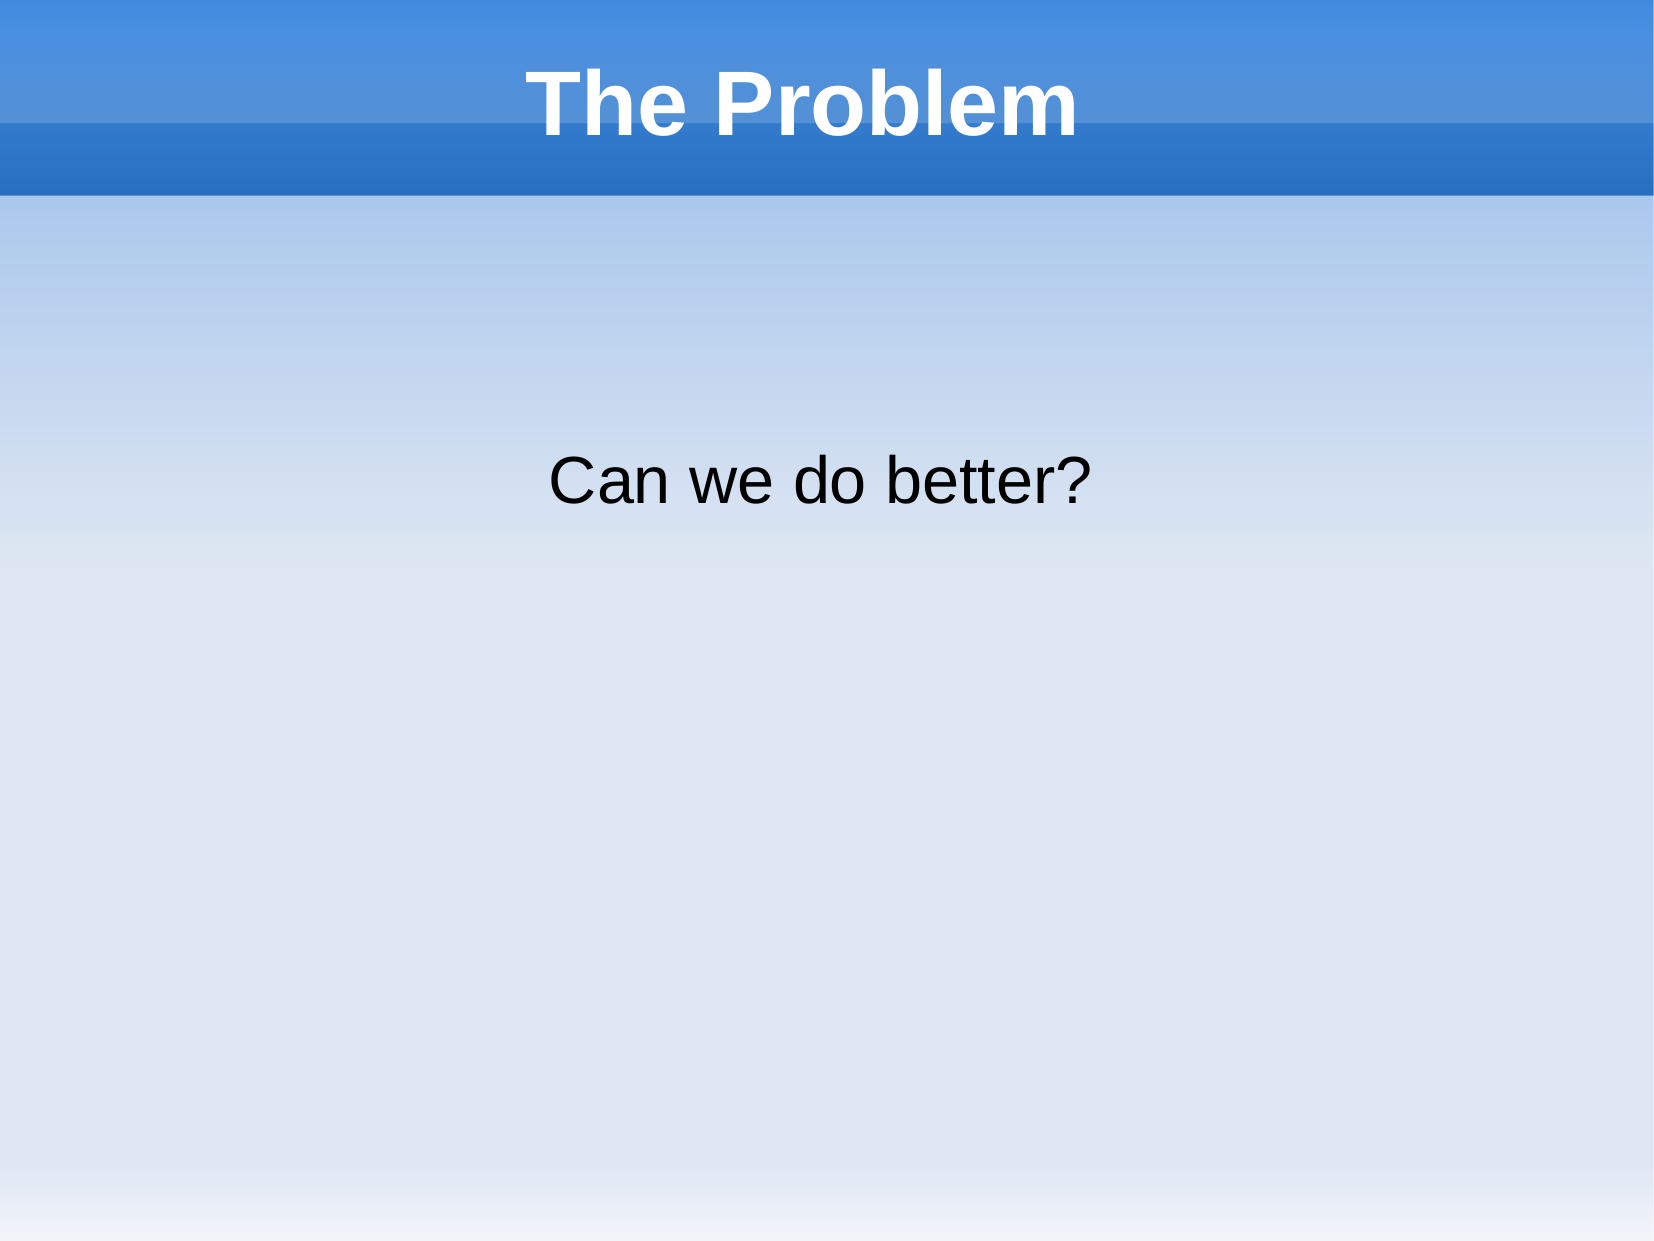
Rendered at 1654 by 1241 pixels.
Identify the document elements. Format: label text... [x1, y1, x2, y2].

subtitle Can we do better? [76, 0, 1565, 1109]
picture [0, 0, 1654, 1241]
